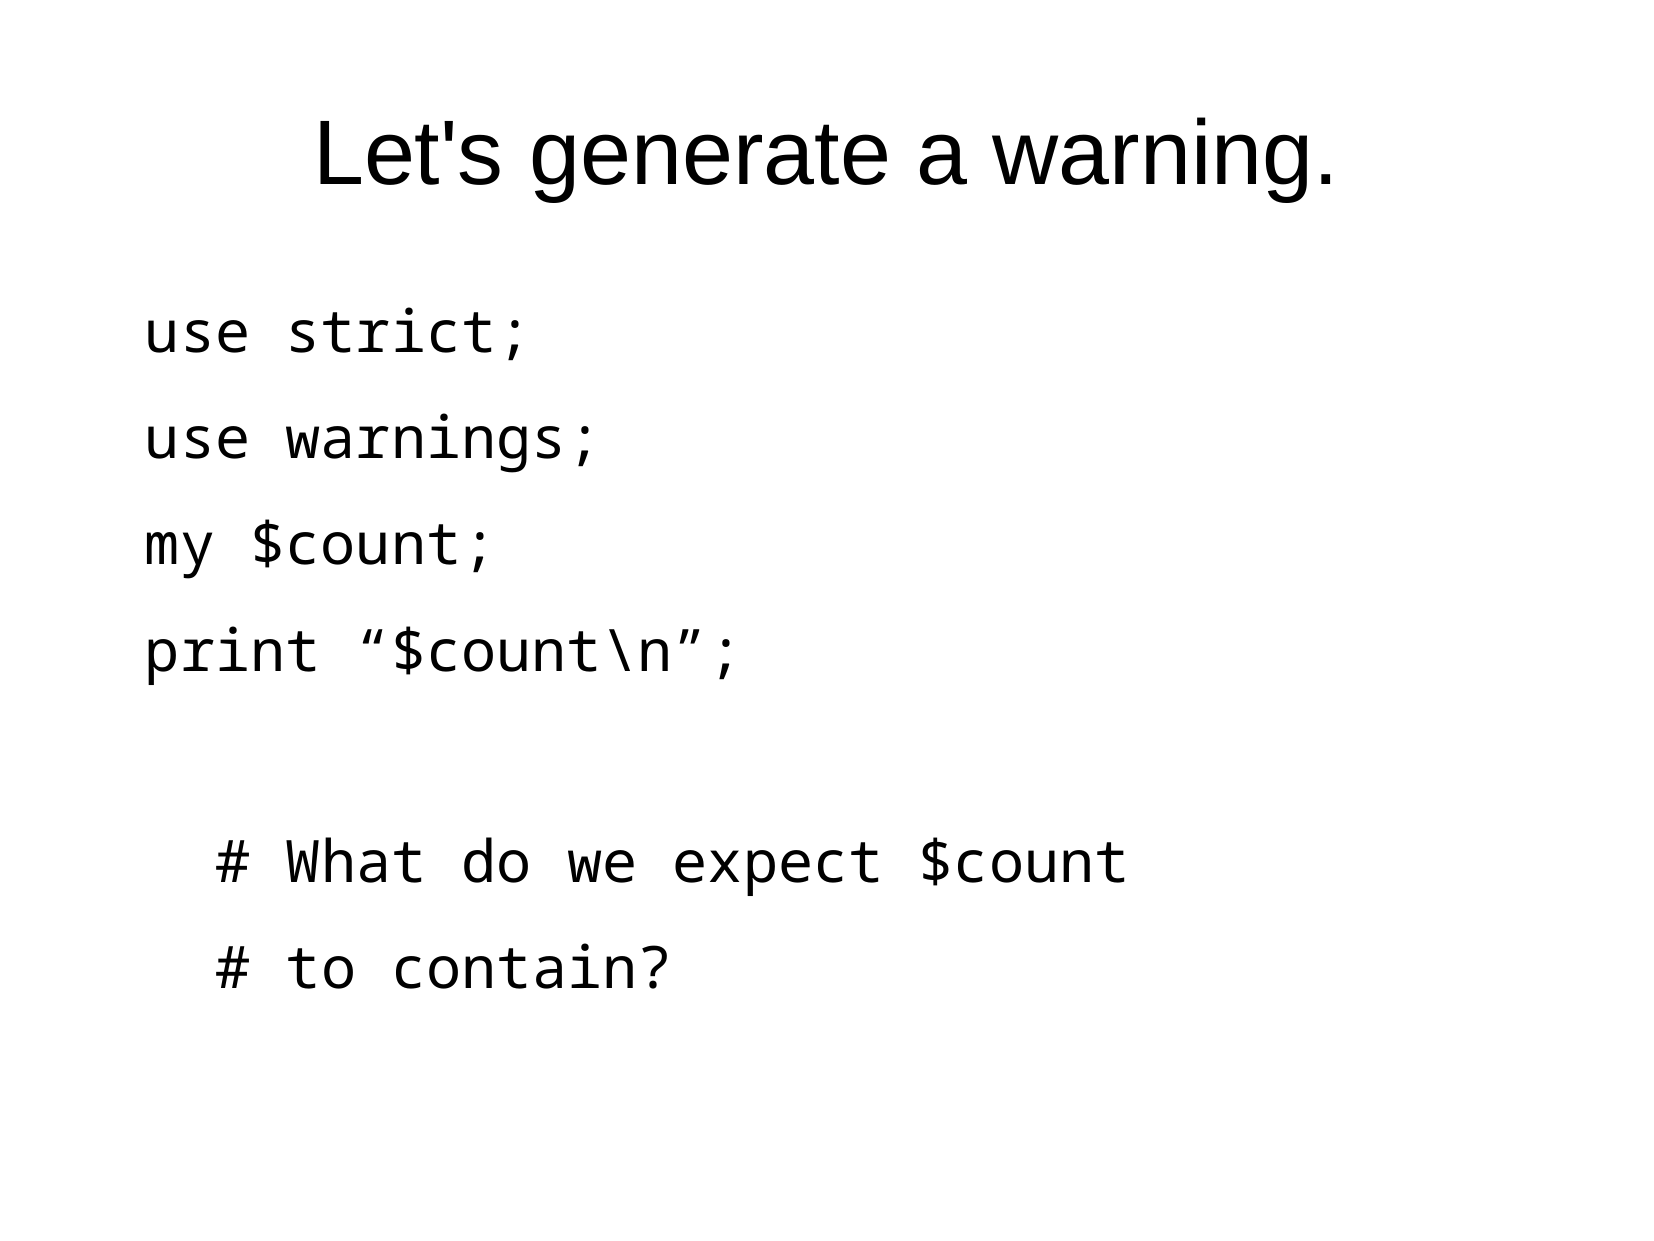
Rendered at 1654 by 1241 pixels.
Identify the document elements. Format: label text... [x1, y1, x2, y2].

title Let's generate a warning. [82, 49, 1571, 257]
list use strict; use warnings; my $count; print “$count\n”; # What do we expect $count # to contain? [82, 290, 1571, 1010]
